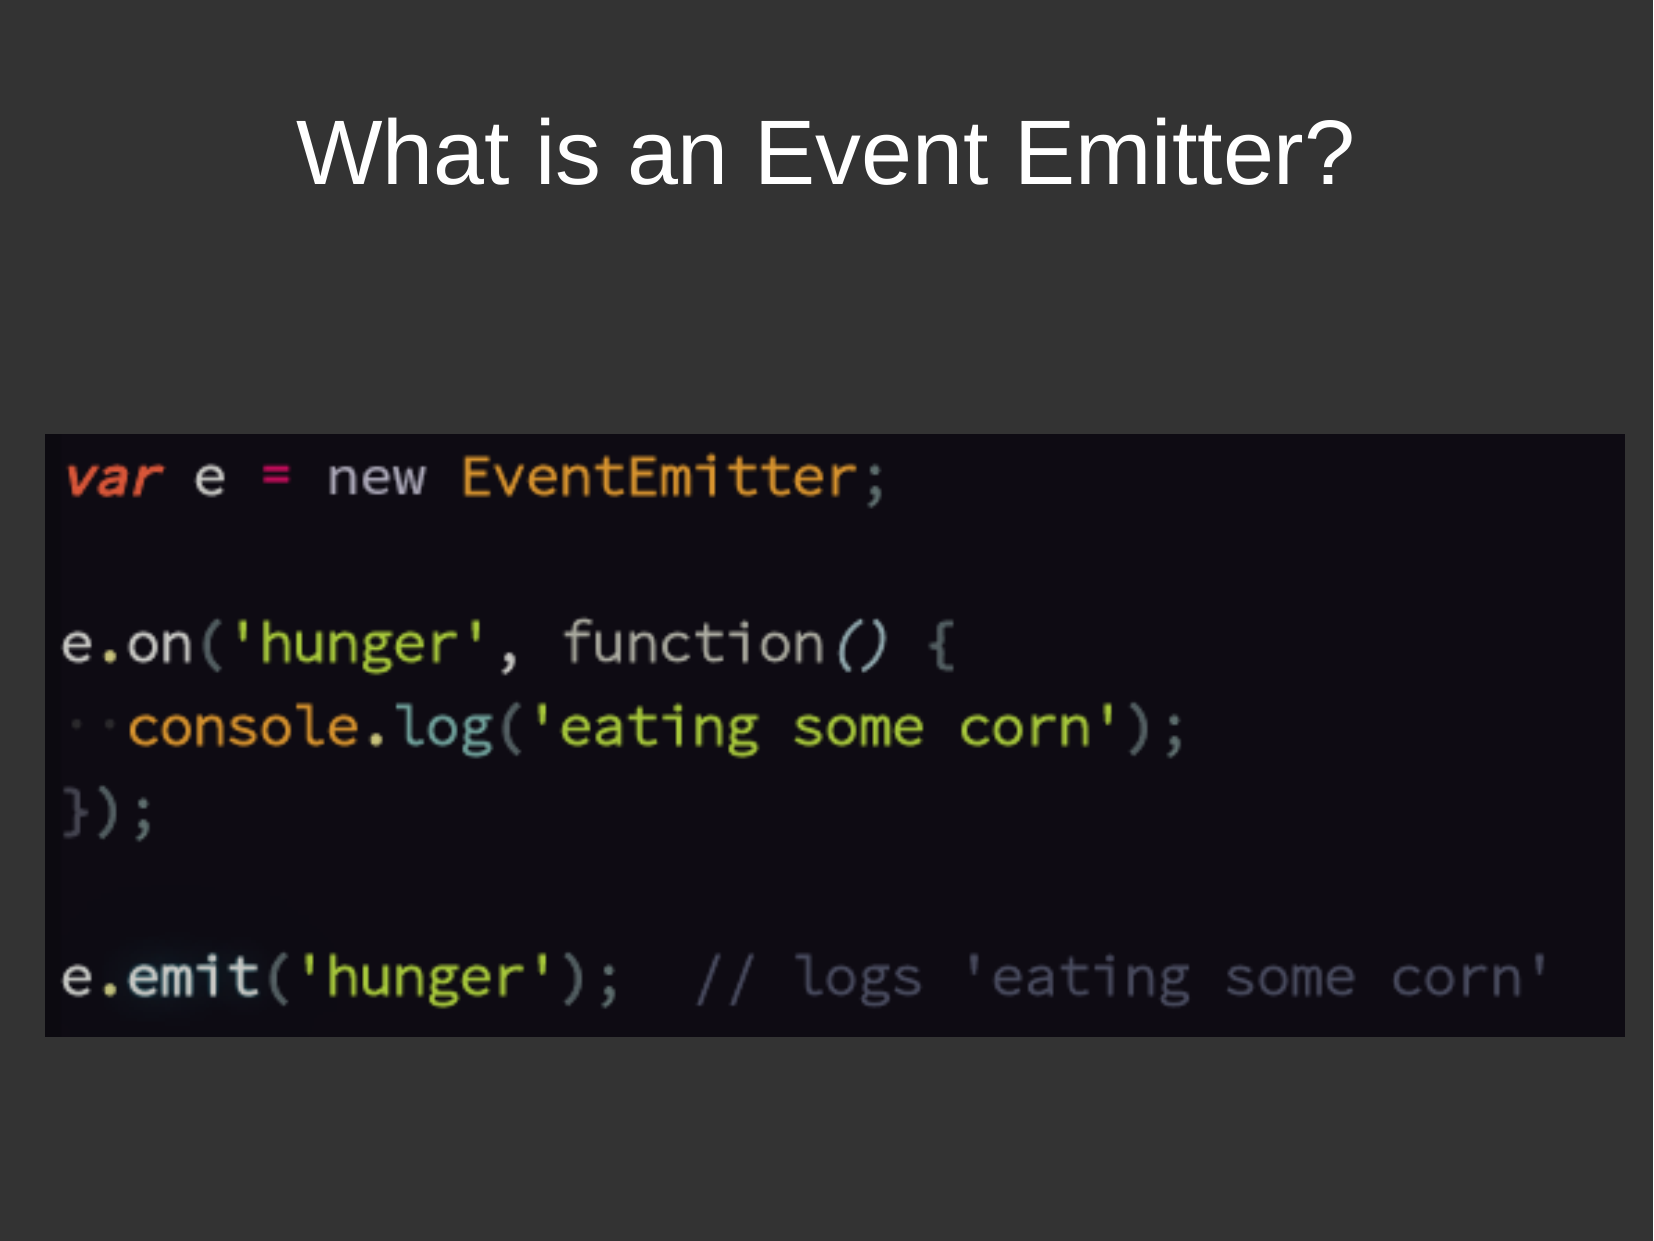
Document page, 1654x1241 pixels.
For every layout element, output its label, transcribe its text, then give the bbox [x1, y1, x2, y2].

picture [45, 434, 1625, 1037]
title What is an Event Emitter? [82, 49, 1571, 257]
